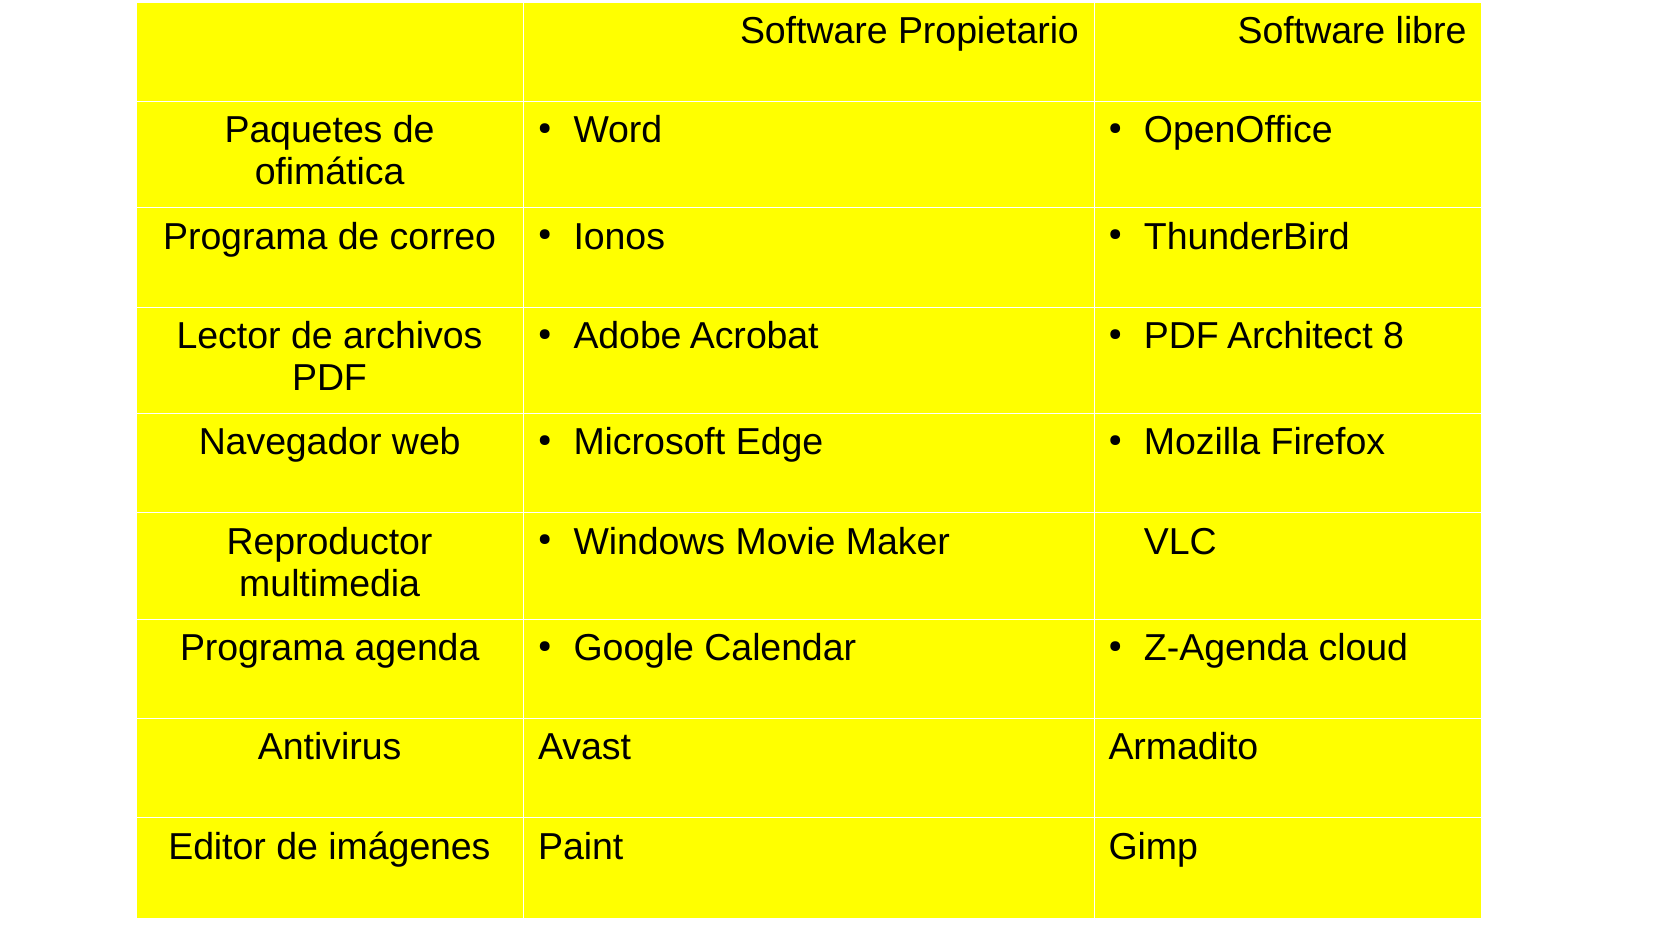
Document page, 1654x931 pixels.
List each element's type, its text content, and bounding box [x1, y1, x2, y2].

table_cell Gimp [1095, 818, 1481, 918]
table_cell Paquetes de ofimática [137, 102, 523, 207]
table_cell Reproductor multimedia [137, 513, 523, 619]
table_cell Ionos [524, 208, 1094, 307]
table_header Software Propietario [524, 3, 1094, 101]
table_cell Microsoft Edge [524, 414, 1094, 512]
table_header Software libre [1095, 3, 1481, 101]
table_cell Windows Movie Maker [524, 513, 1094, 619]
table_cell Google Calendar [524, 620, 1094, 718]
table_cell Z-Agenda cloud [1095, 620, 1481, 718]
table_cell VLC [1095, 513, 1481, 619]
table_cell OpenOffice [1095, 102, 1481, 207]
table_cell ThunderBird [1095, 208, 1481, 307]
table_cell Editor de imágenes [137, 818, 523, 918]
table_cell PDF Architect 8 [1095, 308, 1481, 413]
table_cell Paint [524, 818, 1094, 918]
table_cell Lector de archivos PDF [137, 308, 523, 413]
table_cell Antivirus [137, 719, 523, 817]
table_cell Mozilla Firefox [1095, 414, 1481, 512]
table_cell Avast [524, 719, 1094, 817]
table_cell Programa agenda [137, 620, 523, 718]
table_cell Programa de correo [137, 208, 523, 307]
table_header [137, 3, 523, 101]
table_cell Navegador web [137, 414, 523, 512]
table_cell Adobe Acrobat [524, 308, 1094, 413]
table_cell Word [524, 102, 1094, 207]
table_cell Armadito [1095, 719, 1481, 817]
